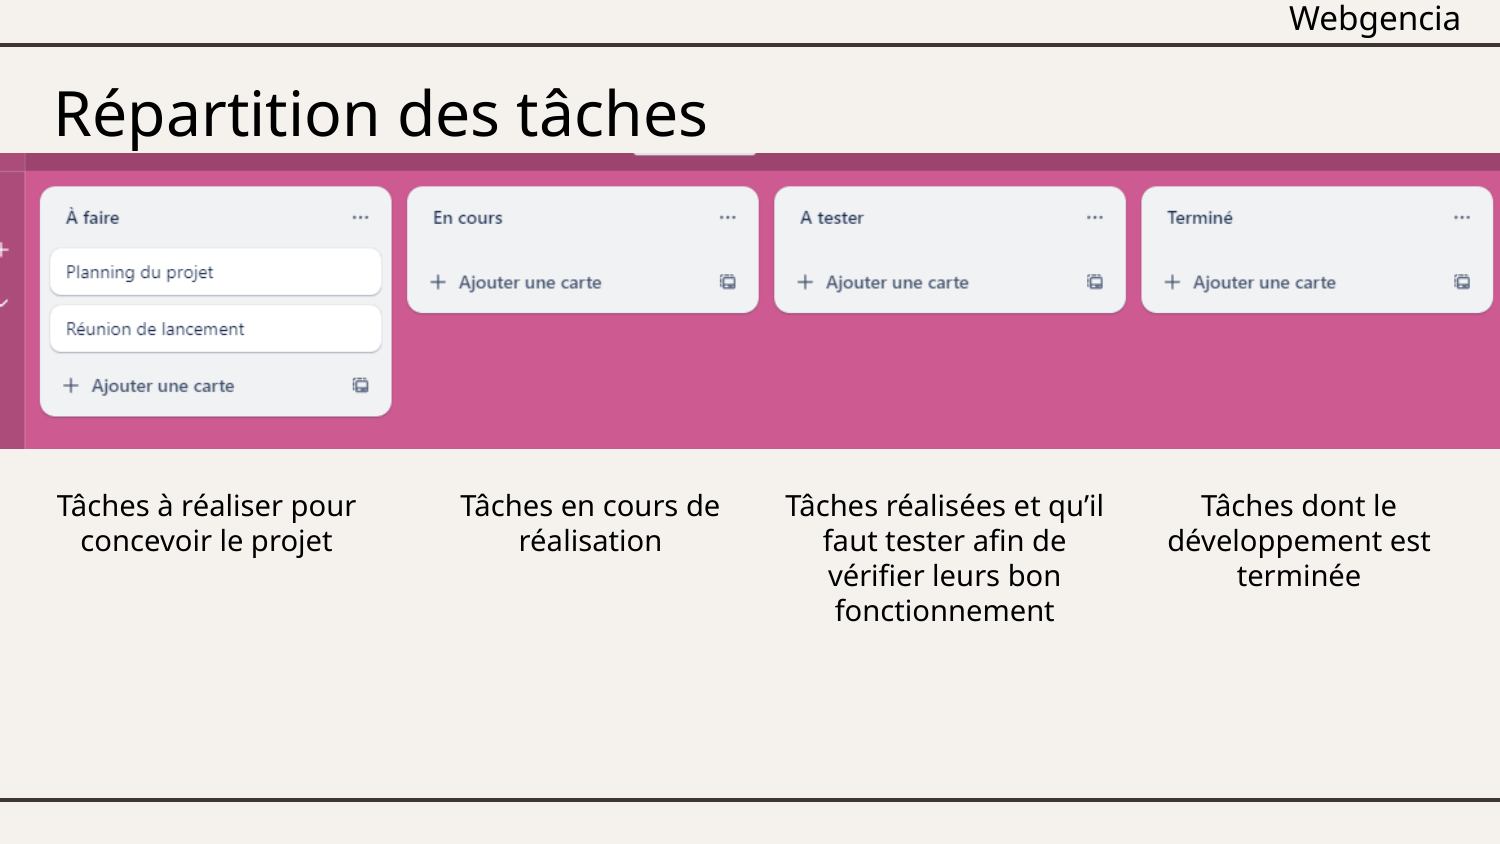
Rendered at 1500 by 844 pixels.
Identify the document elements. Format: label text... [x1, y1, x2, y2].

title Répartition des tâches [38, 59, 1034, 153]
picture [0, 153, 1500, 449]
text_box Tâches dont le développement est terminée [1122, 472, 1477, 739]
text_box Webgencia [1250, 0, 1500, 42]
text_box Tâches réalisées et qu’il faut tester afin de vérifier leurs bon fonctionnement [767, 472, 1122, 739]
text_box Tâches à réaliser pour concevoir le projet [29, 472, 384, 739]
text_box Tâches en cours de réalisation [413, 472, 767, 739]
